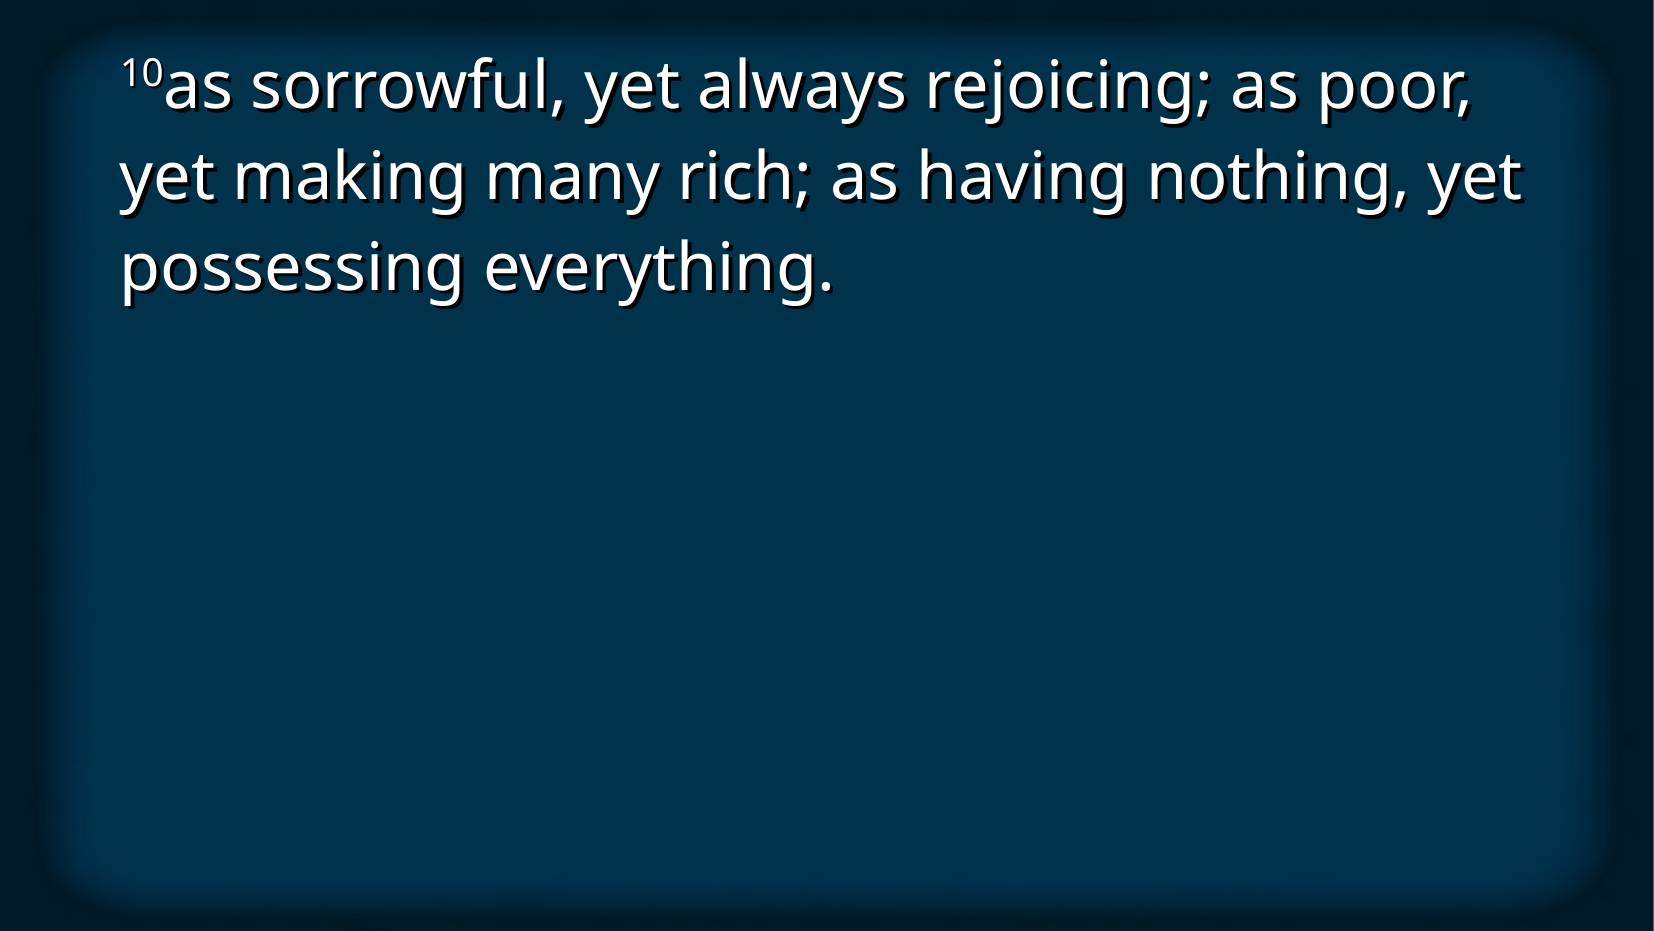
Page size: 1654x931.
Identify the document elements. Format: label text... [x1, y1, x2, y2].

picture [0, 0, 1654, 931]
text_box 10as sorrowful, yet always rejoicing; as poor, yet making many rich; as having nothing, yet possessing everything. [105, 30, 1561, 312]
